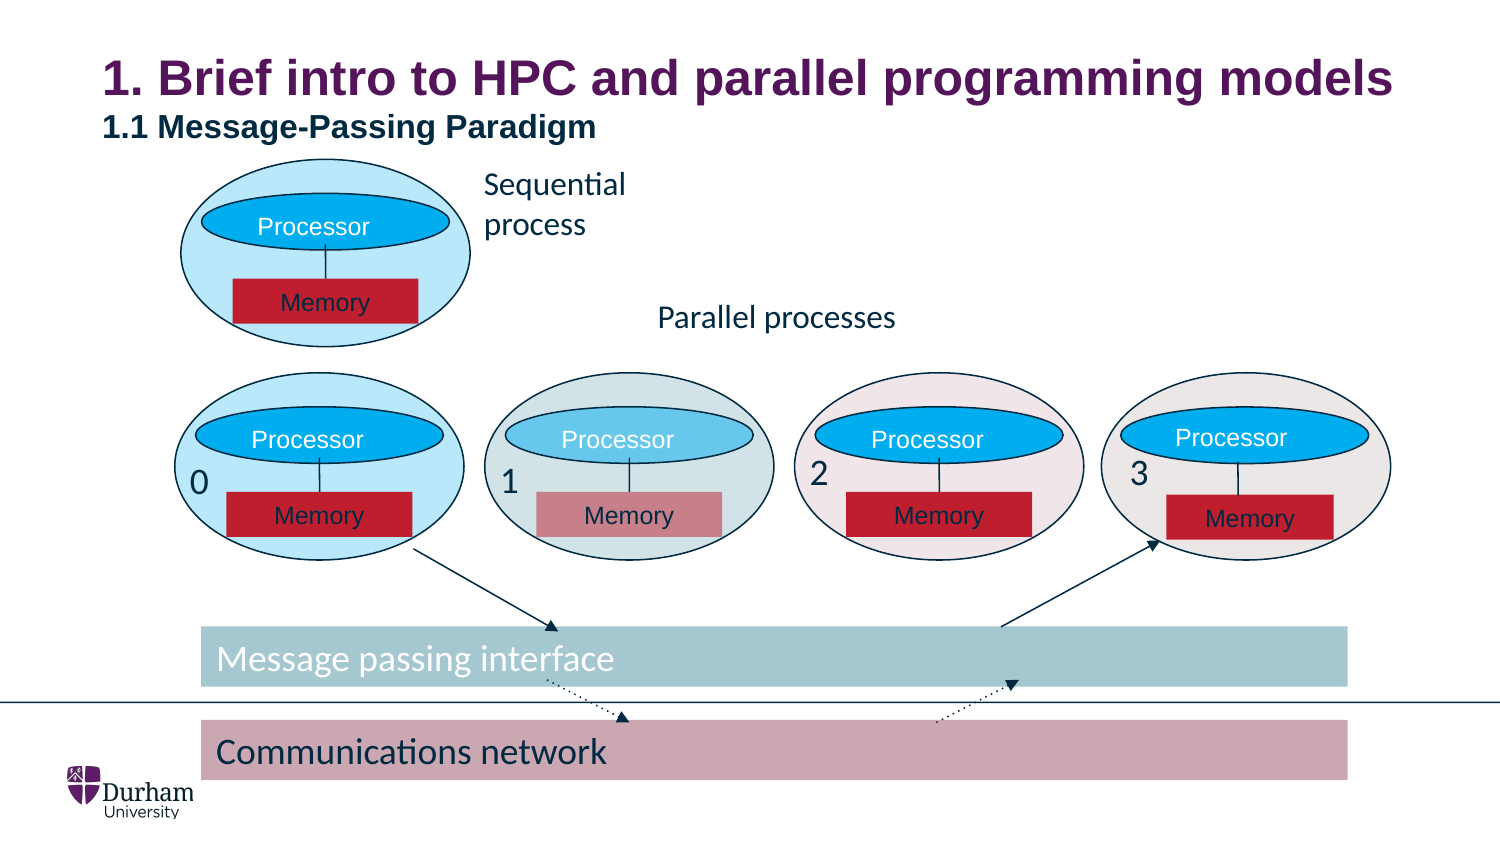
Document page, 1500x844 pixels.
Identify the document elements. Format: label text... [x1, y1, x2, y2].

text_box Communications network [201, 719, 1348, 780]
text_box Processor [856, 416, 1022, 462]
text_box 2 [794, 440, 847, 501]
text_box 3 [1114, 440, 1167, 501]
text_box Parallel processes [642, 287, 919, 343]
text_box Processor [236, 416, 402, 462]
text_box 0 [174, 449, 227, 510]
text_box Memory [1166, 494, 1334, 540]
picture [67, 766, 193, 819]
text_box Memory [846, 491, 1033, 537]
text_box Memory [226, 491, 413, 537]
text_box Sequential process [468, 187, 668, 250]
text_box Message passing interface [201, 626, 1348, 687]
text_box Processor [546, 416, 712, 462]
text_box Processor [1159, 414, 1325, 460]
text_box [1101, 372, 1391, 561]
text_box Memory [536, 491, 723, 537]
text_box [180, 187, 471, 347]
text_box [177, 372, 464, 561]
text_box 1 [484, 448, 537, 509]
text_box [800, 372, 1084, 561]
text_box [487, 372, 774, 561]
text_box Processor [242, 202, 408, 248]
text_box Memory [232, 278, 419, 324]
title 1. Brief intro to HPC and parallel programming models 1.1 Message-Passing Paradigm [101, 45, 1399, 187]
